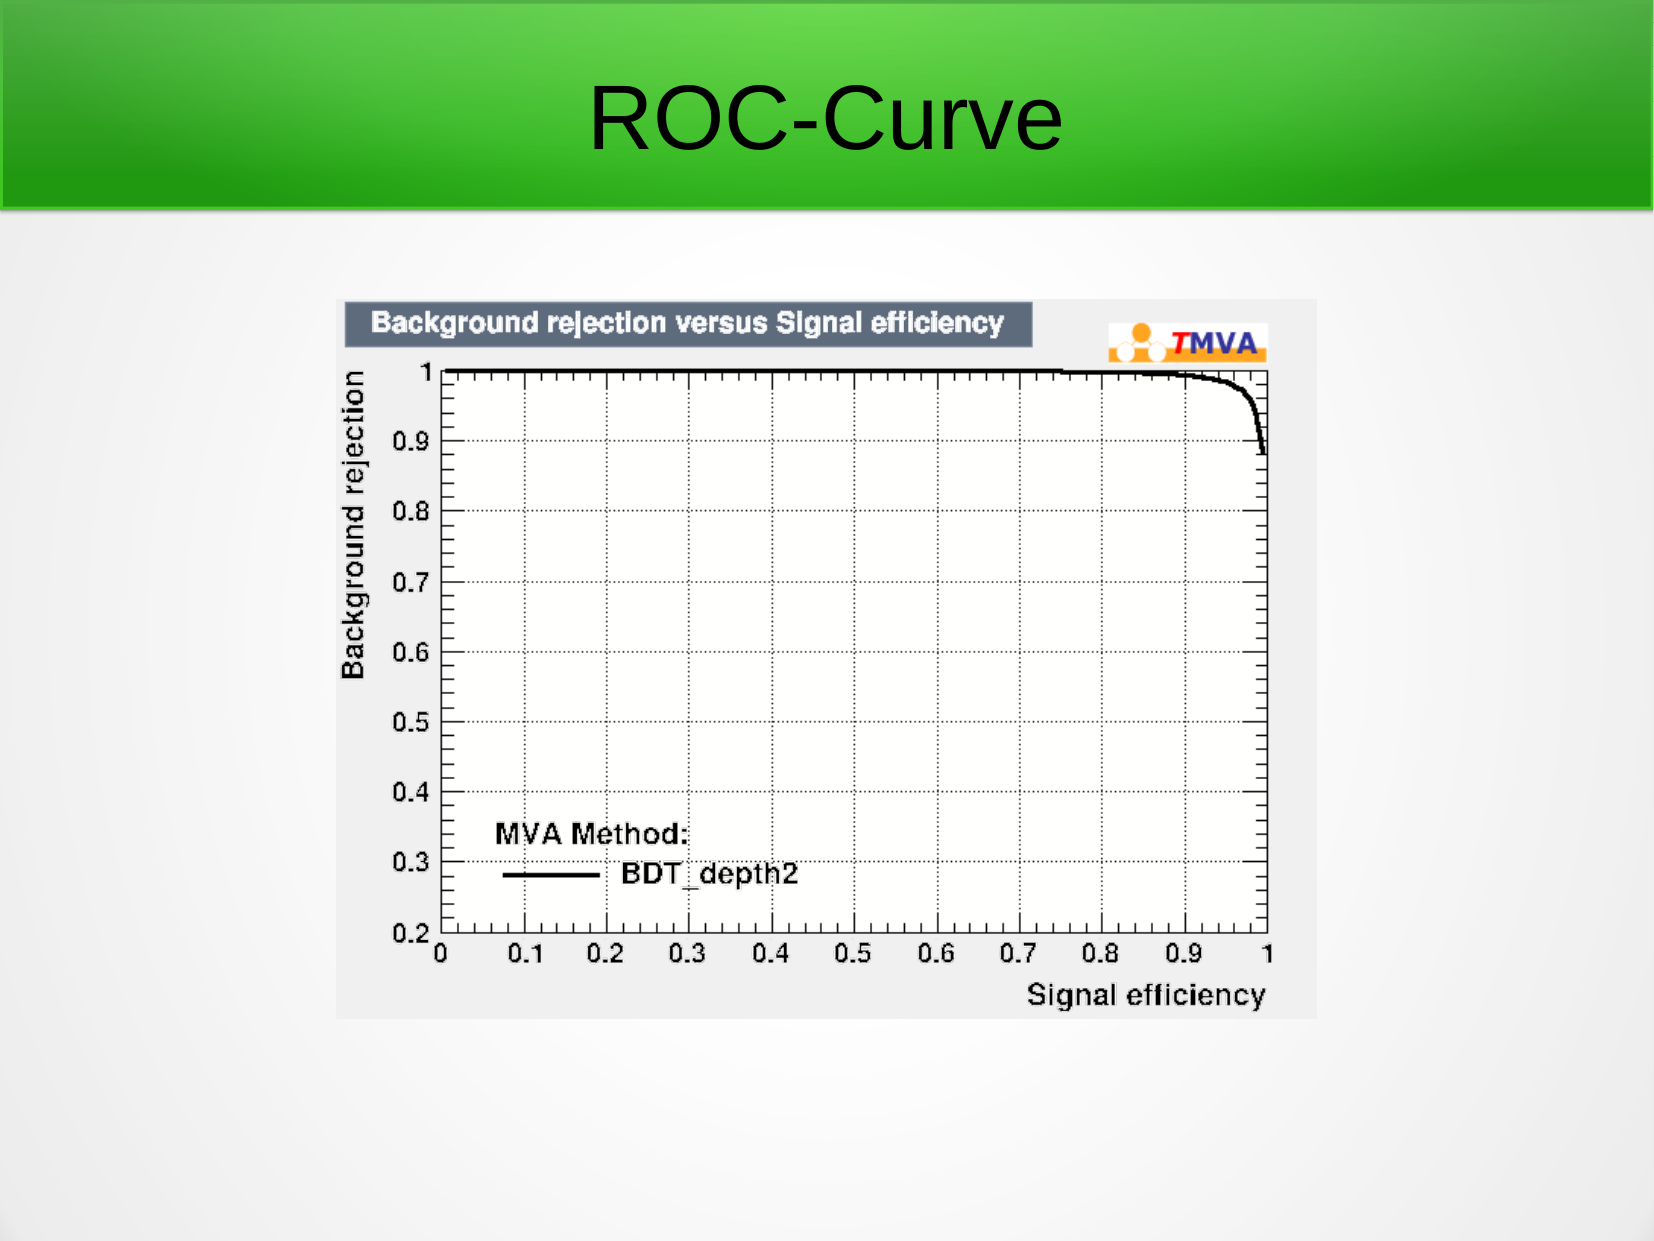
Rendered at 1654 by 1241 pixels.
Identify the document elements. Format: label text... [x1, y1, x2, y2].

picture [336, 299, 1317, 1019]
title ROC-Curve [82, 47, 1571, 189]
